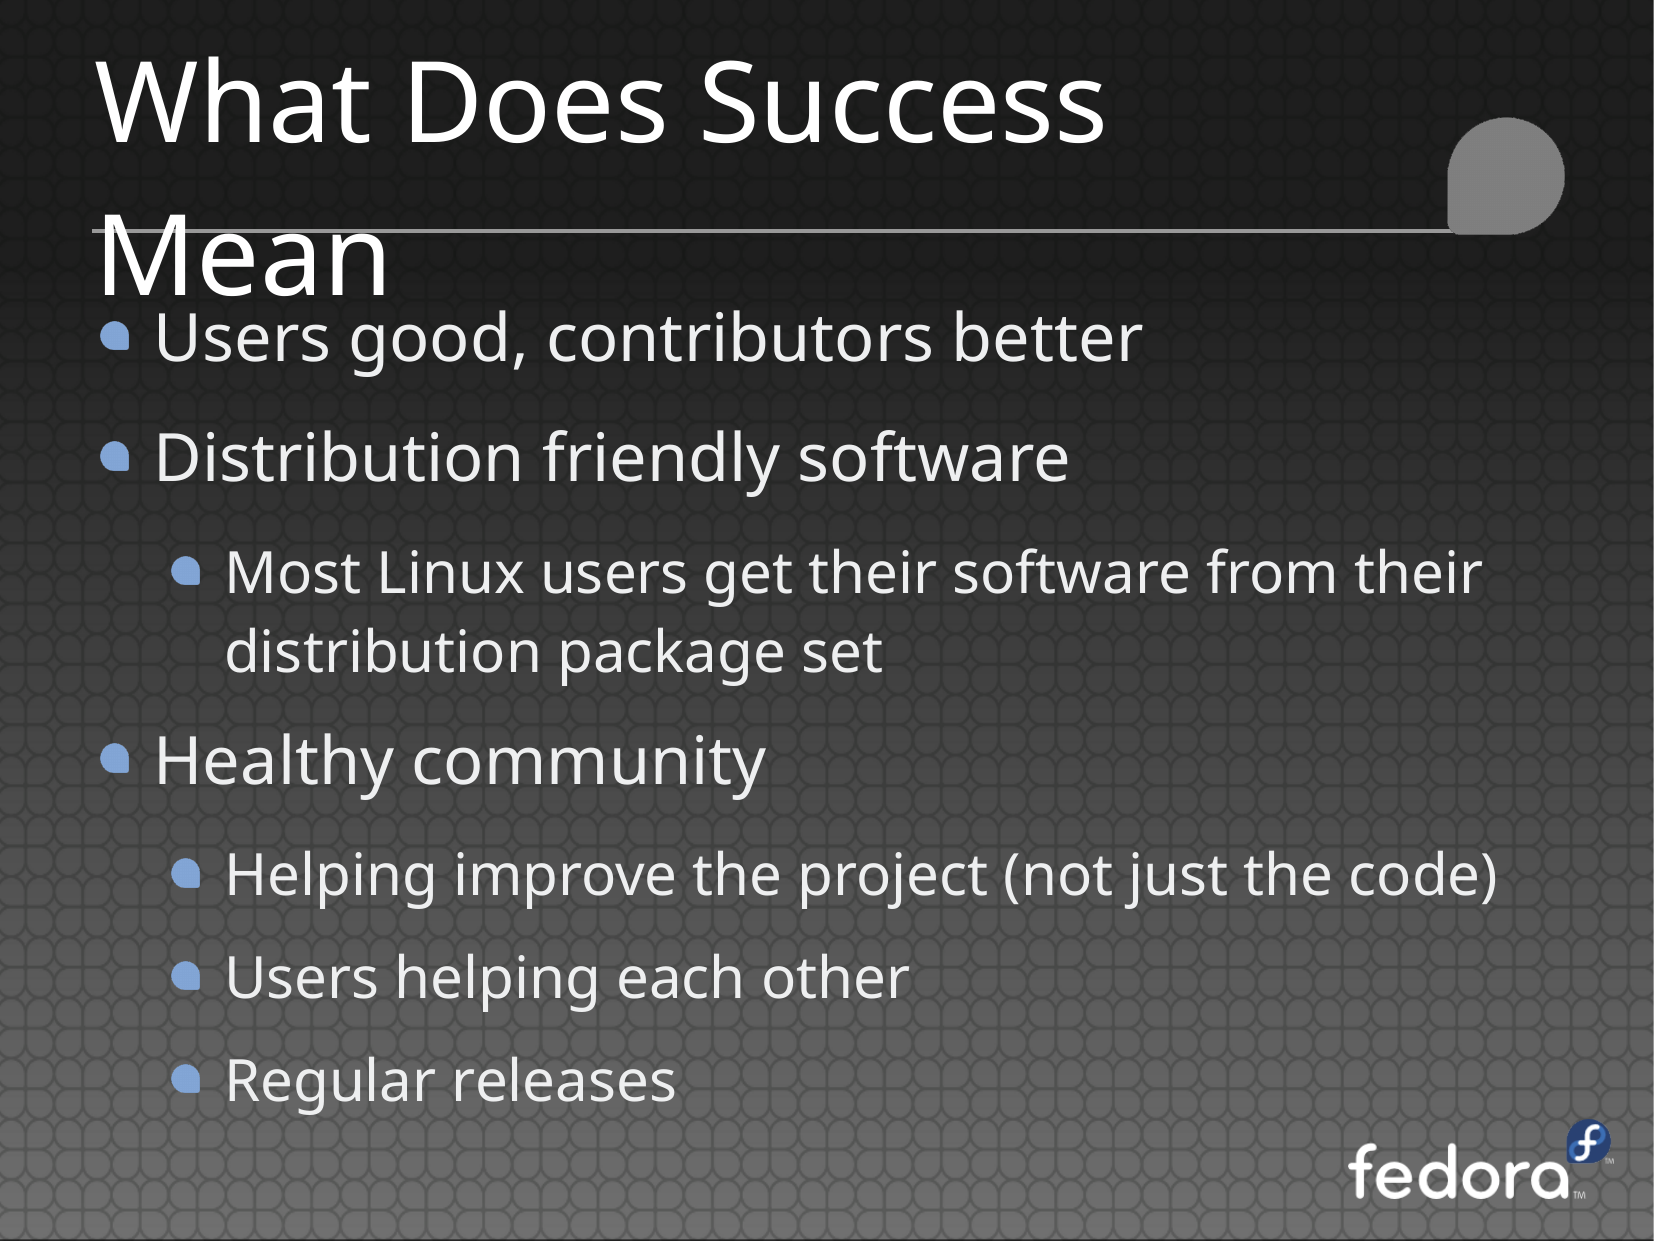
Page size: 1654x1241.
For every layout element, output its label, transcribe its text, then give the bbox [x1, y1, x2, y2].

list Users good, contributors better Distribution friendly software Most Linux users get their software from their distribution package set Healthy community Helping improve the project (not just the code) Users helping each other Regular releases [82, 290, 1571, 1094]
picture [0, 0, 1654, 1241]
title What Does Success Mean [94, 100, 1426, 251]
